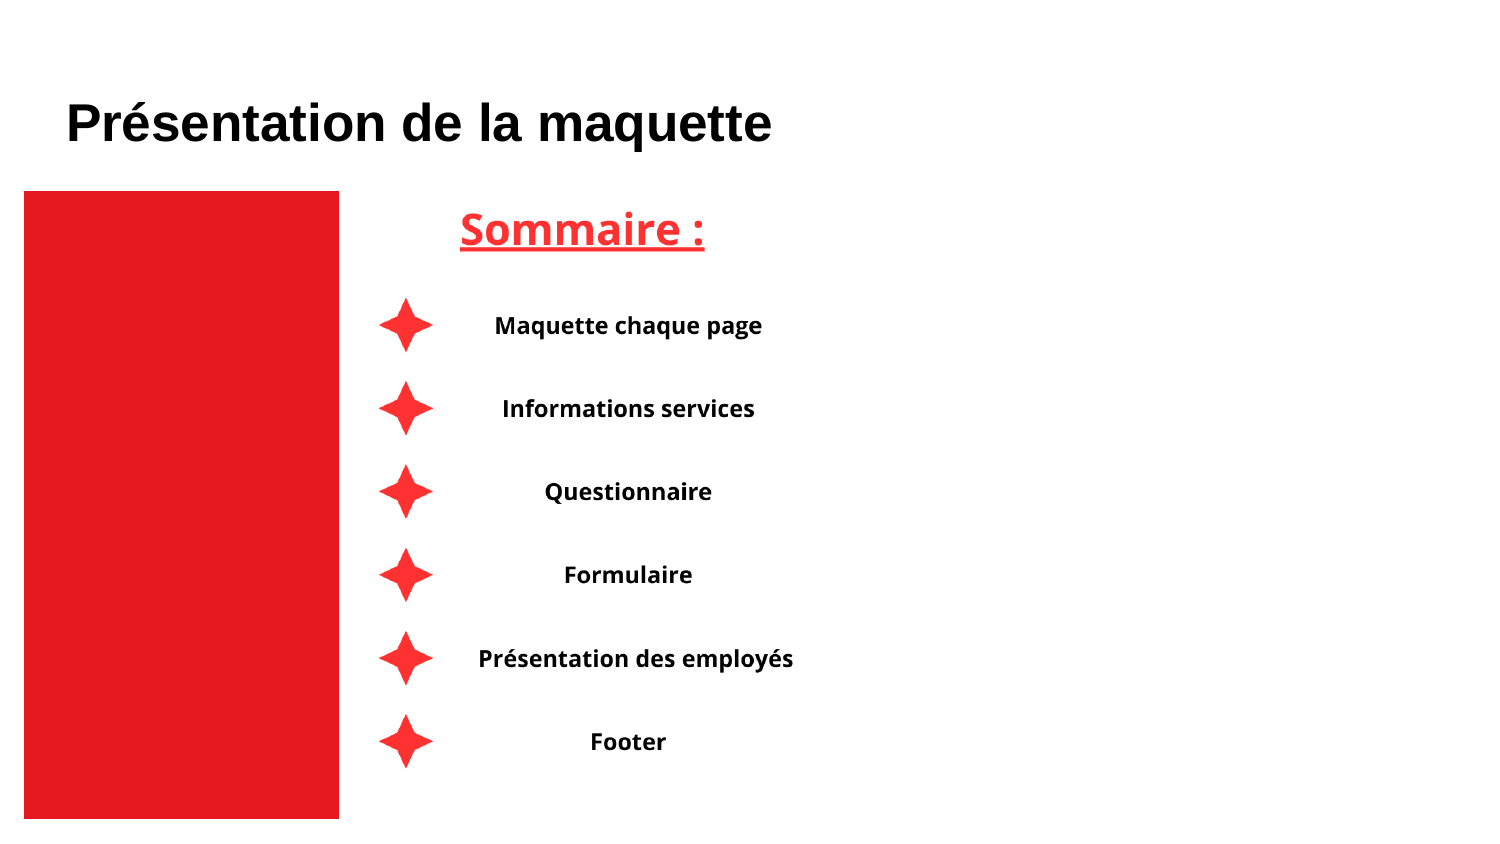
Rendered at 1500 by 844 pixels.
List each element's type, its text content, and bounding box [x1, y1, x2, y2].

picture [24, 191, 1140, 819]
title Présentation de la maquette [51, 72, 1449, 167]
